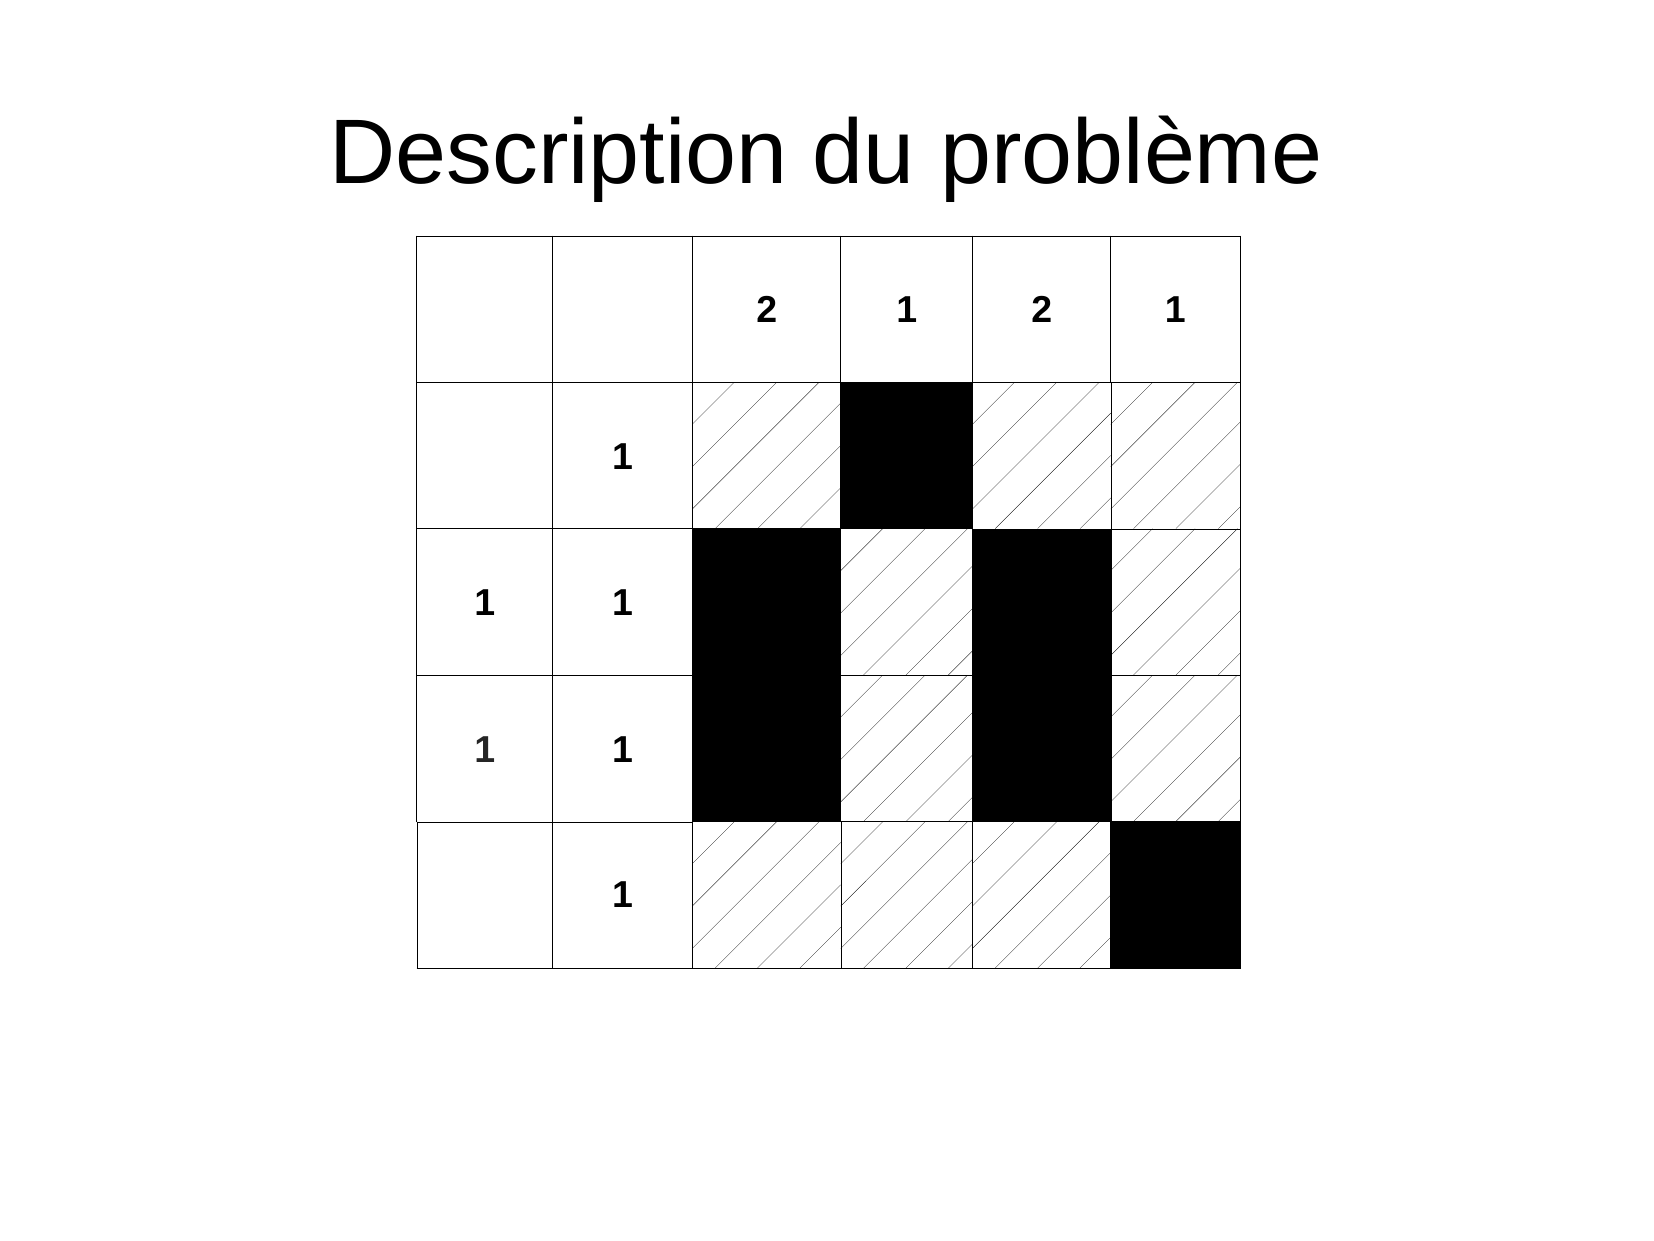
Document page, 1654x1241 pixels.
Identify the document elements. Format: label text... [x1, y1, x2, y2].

table_header 1 [841, 237, 972, 382]
table_cell [1112, 676, 1240, 821]
table_cell [417, 383, 552, 528]
table_cell [842, 822, 972, 968]
table_cell 1 [553, 529, 692, 675]
table_header 1 [1111, 237, 1240, 382]
table_cell 1 [417, 676, 552, 822]
table_header 2 [693, 237, 840, 382]
table_cell 1 [553, 383, 692, 528]
table_header [417, 237, 552, 382]
table_cell [693, 676, 840, 821]
table_cell [841, 529, 972, 675]
table_cell 1 [553, 676, 692, 822]
table_cell [693, 529, 840, 675]
table_cell 1 [553, 823, 692, 968]
table_cell [973, 676, 1111, 821]
table_cell [841, 383, 972, 528]
table_cell [1111, 822, 1240, 968]
table_cell [973, 822, 1110, 968]
table_cell [1112, 530, 1240, 675]
table_cell [693, 822, 841, 968]
table_cell [693, 383, 840, 528]
table_cell 1 [417, 529, 552, 675]
table_cell [973, 383, 1111, 529]
table_header 2 [973, 237, 1110, 382]
table_cell [1112, 383, 1240, 529]
table_cell [841, 676, 972, 821]
table_cell [973, 530, 1111, 675]
title Description du problème [82, 49, 1571, 257]
table_header [553, 237, 692, 382]
table_cell [418, 823, 552, 968]
